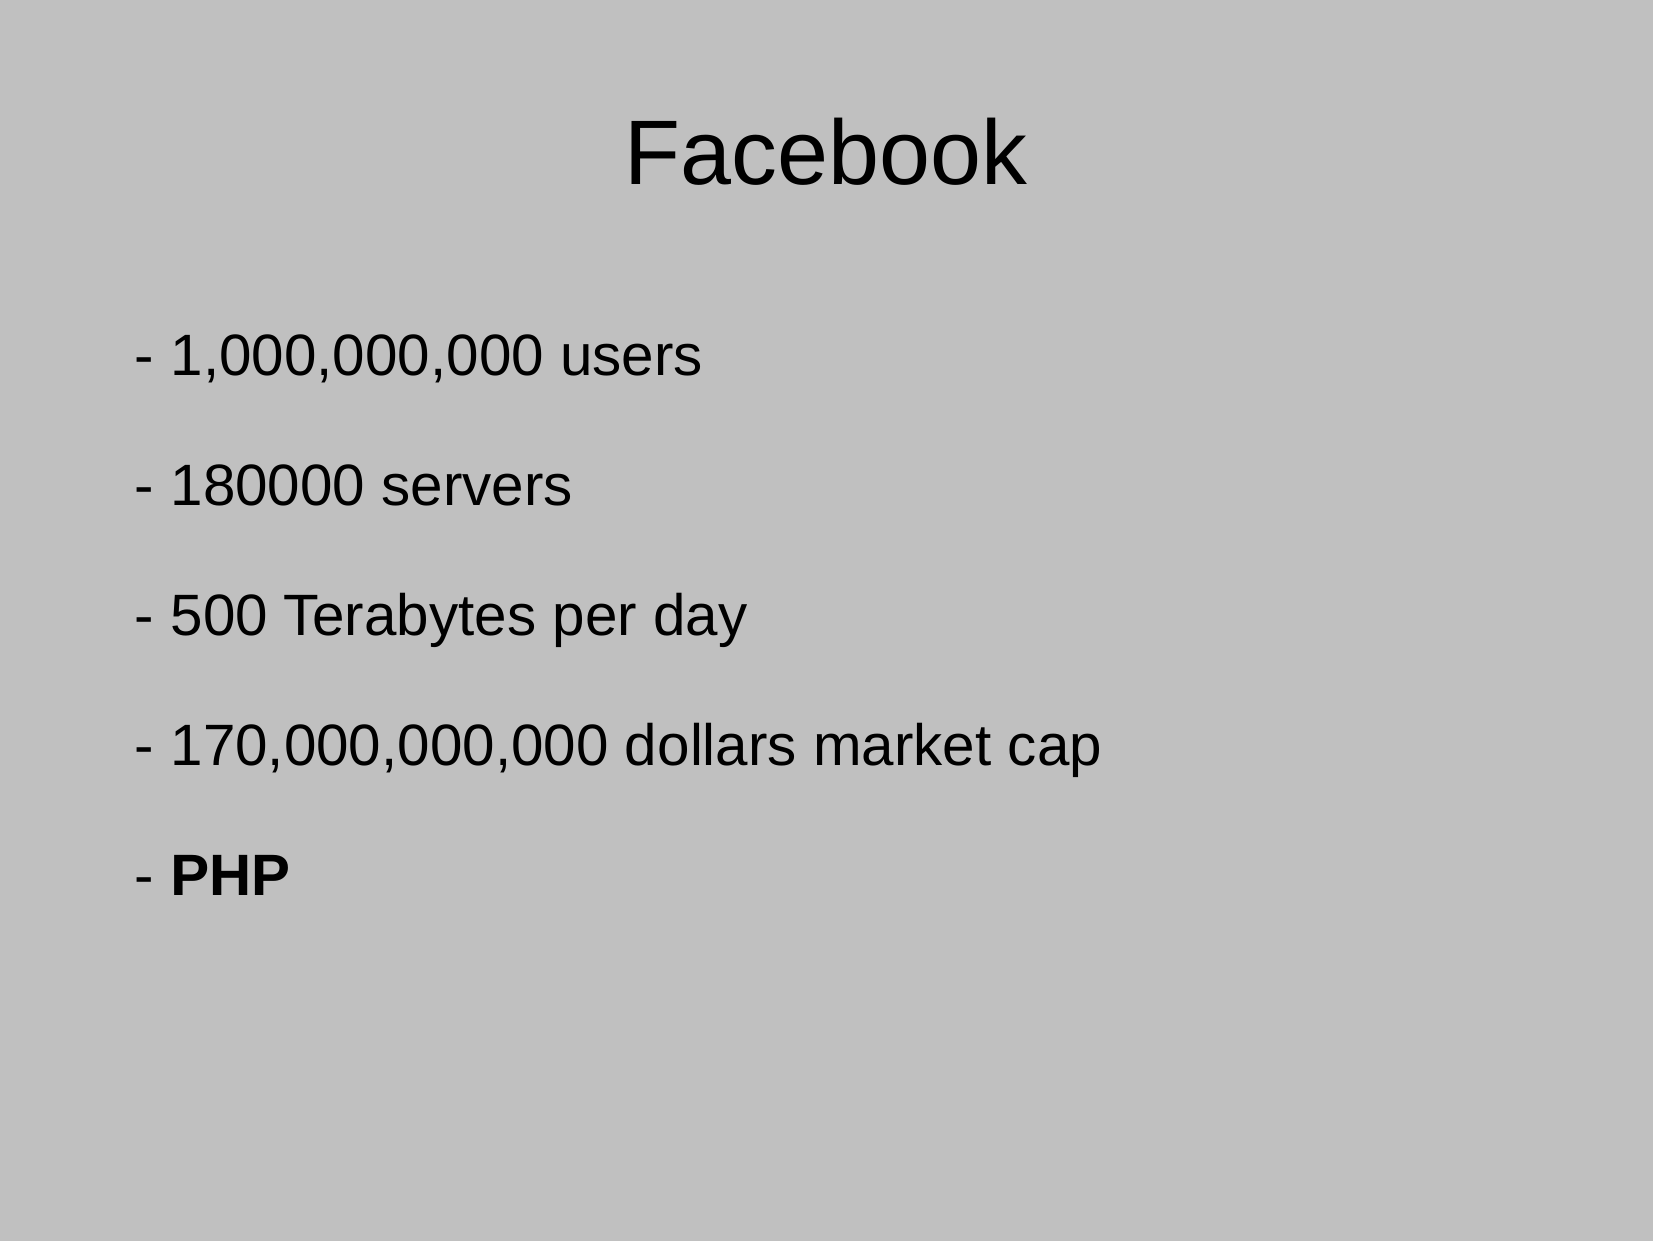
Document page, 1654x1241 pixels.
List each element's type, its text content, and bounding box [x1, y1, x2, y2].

title Facebook [82, 49, 1571, 257]
text_box - 1,000,000,000 users - 180000 servers - 500 Terabytes per day - 170,000,000,000 dollars market cap - PHP [119, 315, 1575, 916]
